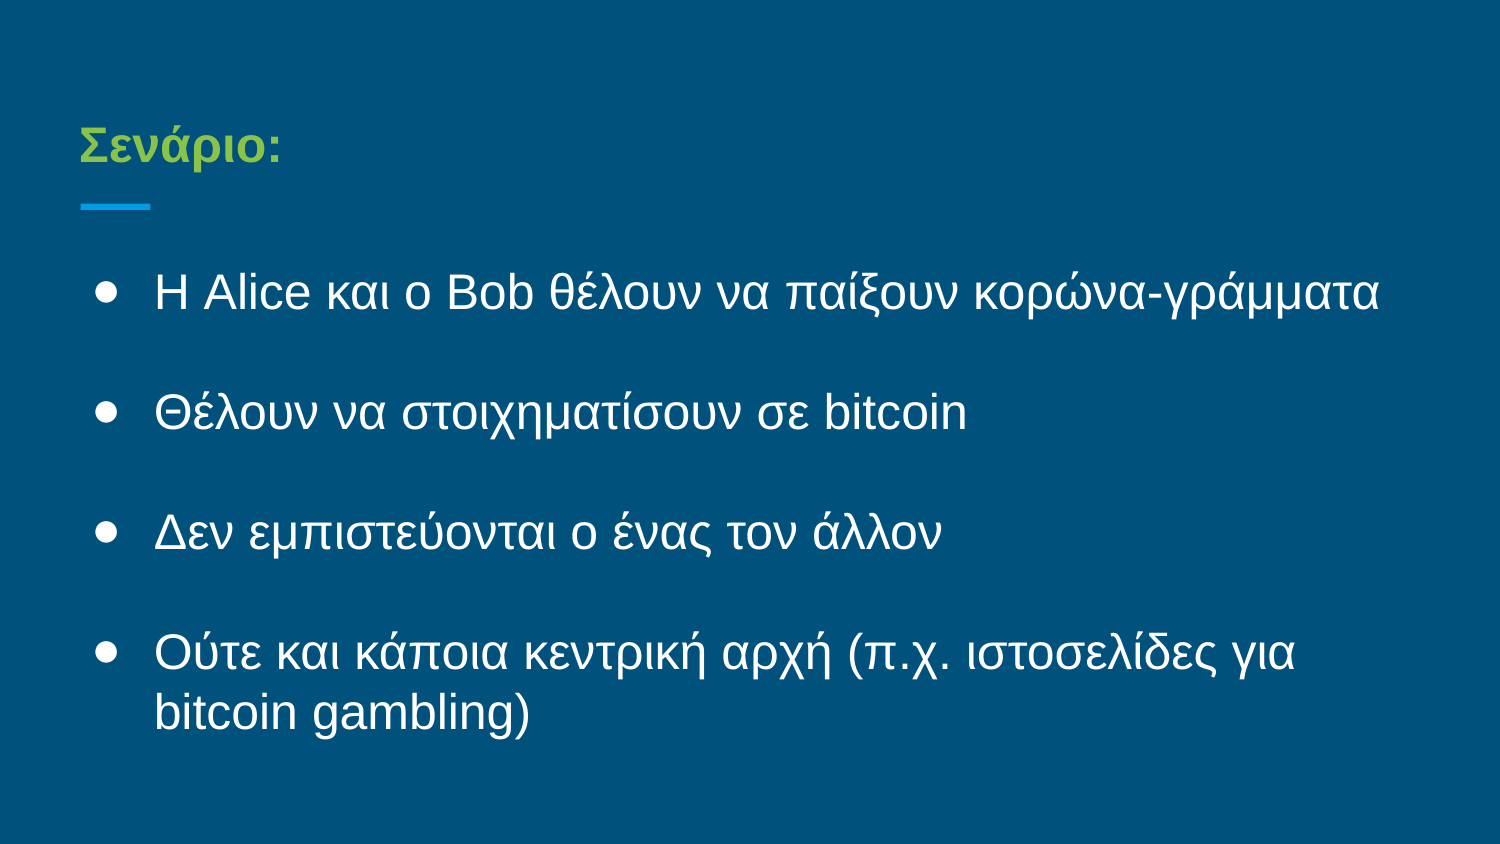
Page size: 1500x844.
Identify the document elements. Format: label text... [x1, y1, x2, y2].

list Η Alice και ο Bob θέλουν να παίξουν κορώνα-γράμματα Θέλουν να στοιχηματίσουν σε bitcoin Δεν εμπιστεύονται ο ένας τον άλλον Ούτε και κάποια κεντρική αρχή (π.χ. ιστοσελίδες για bitcoin gambling) [63, 244, 1437, 750]
title Σενάριο: [63, 75, 1437, 188]
